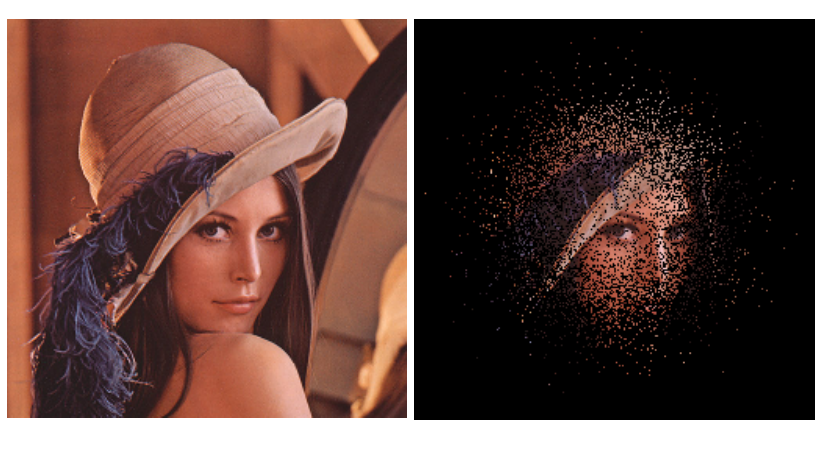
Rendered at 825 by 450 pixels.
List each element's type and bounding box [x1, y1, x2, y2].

picture [414, 19, 815, 420]
picture [7, 19, 407, 418]
